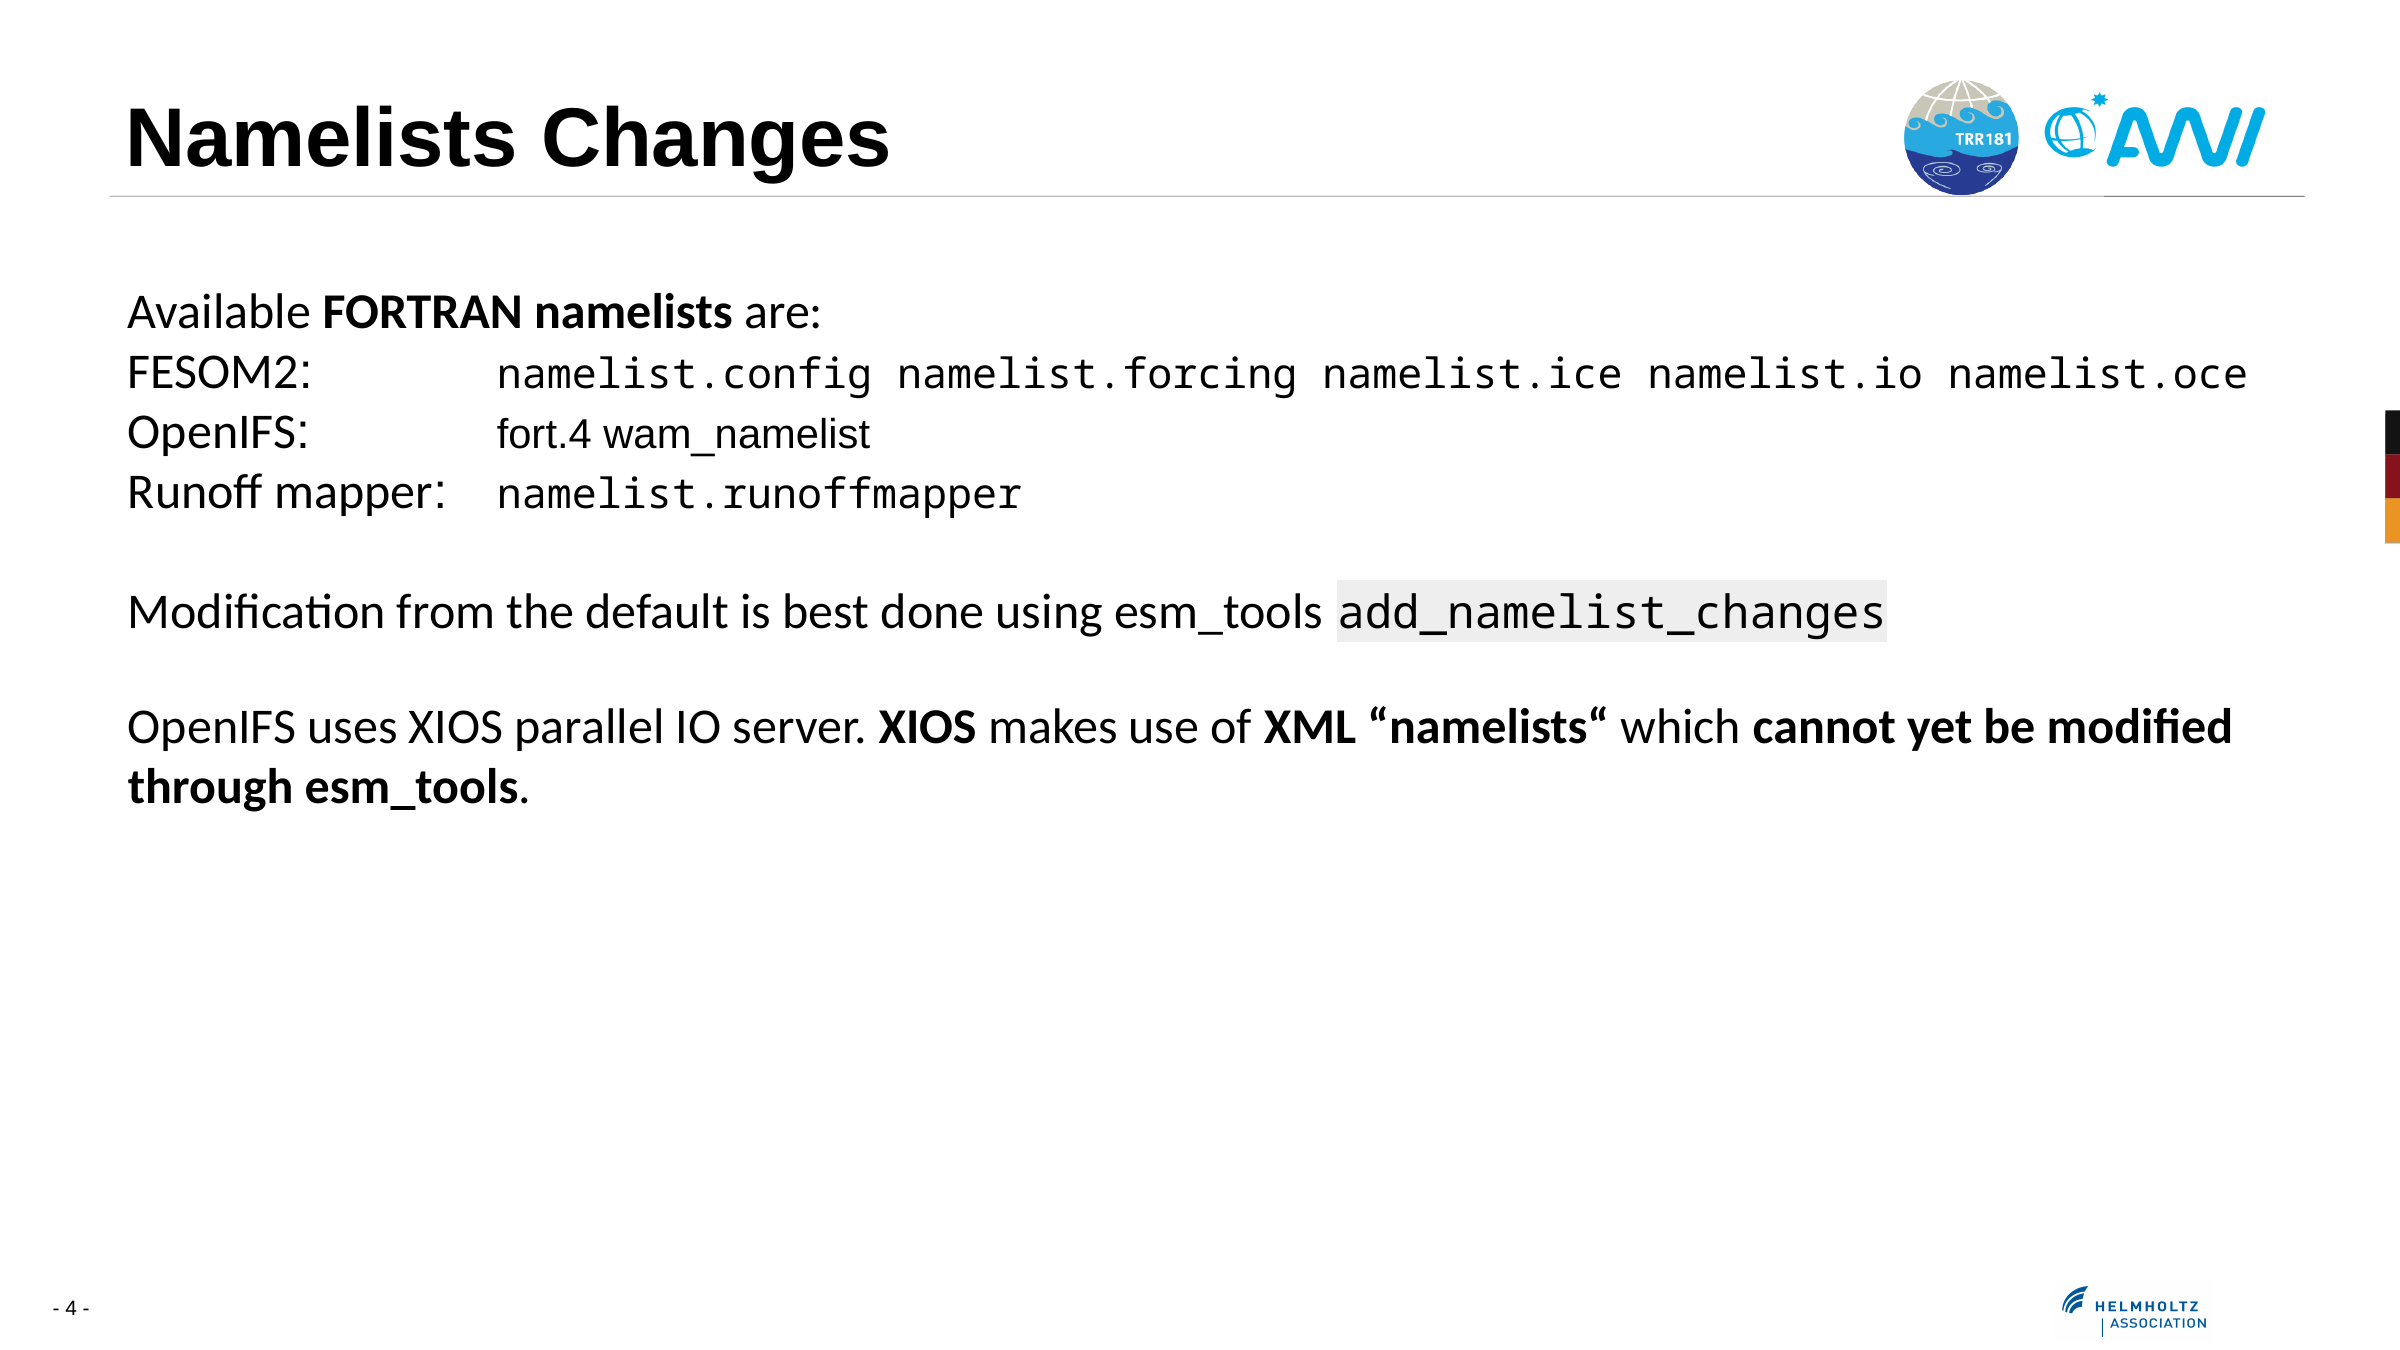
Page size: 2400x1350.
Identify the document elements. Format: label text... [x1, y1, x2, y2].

text_box Namelists Changes [110, 75, 2297, 195]
picture [2055, 1281, 2213, 1342]
text_box Available FORTRAN namelists are: FESOM2: namelist.config namelist.forcing namelist.ice namelist.io namelist.oce OpenIFS: fort.4 wam_namelist Runoff mapper: namelist.runoffmapper Modification from the default is best done using esm_tools add_namelist_changes OpenIFS uses XIOS parallel IO server. XIOS makes use of XML “namelists“ which cannot yet be modified through esm_tools. [113, 271, 2312, 942]
